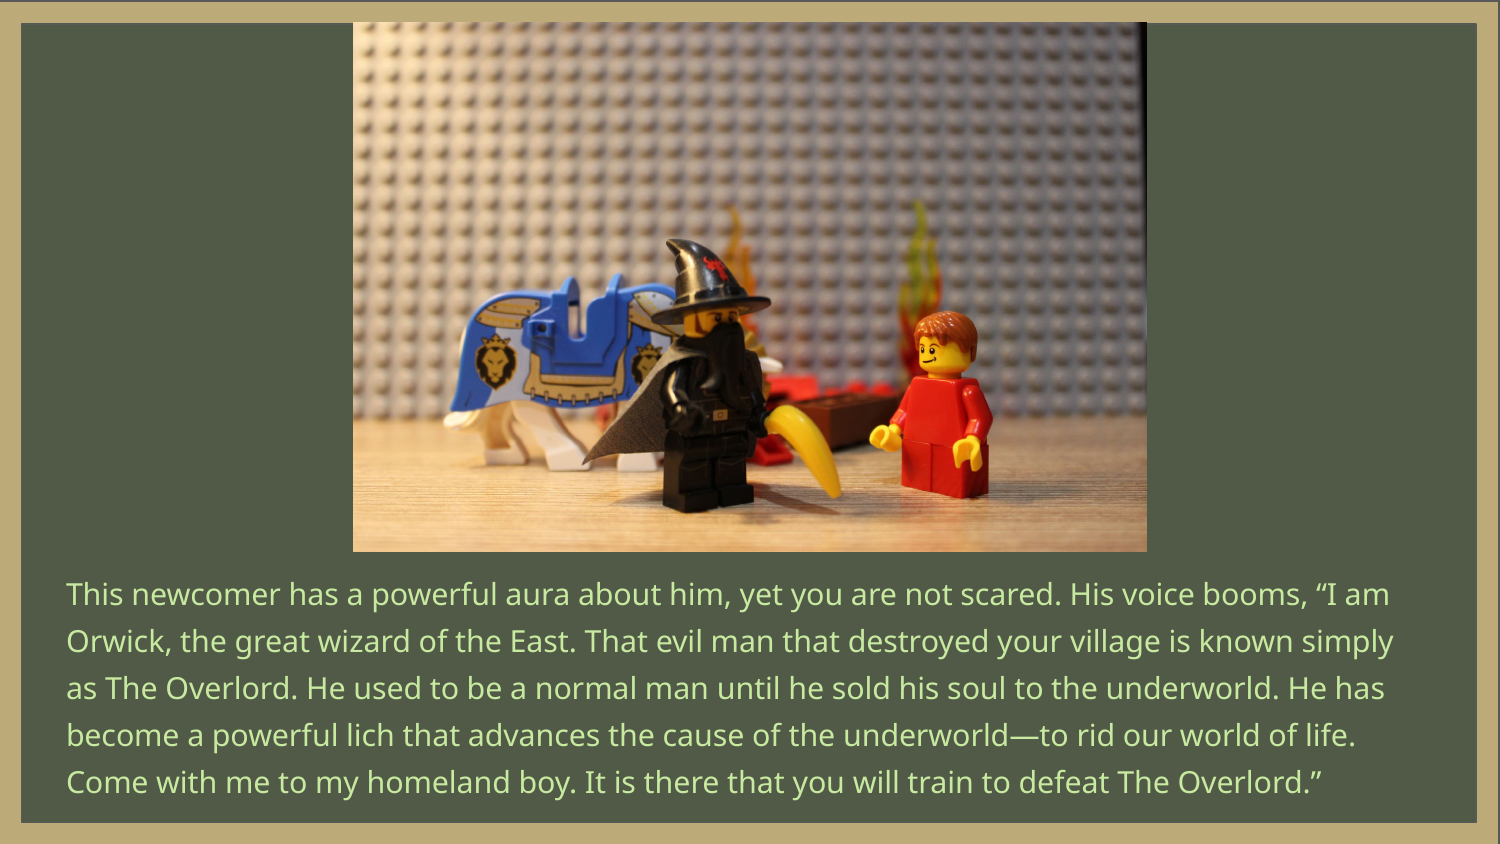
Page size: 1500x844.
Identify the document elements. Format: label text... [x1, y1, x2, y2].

picture [353, 22, 1147, 552]
list This newcomer has a powerful aura about him, yet you are not scared. His voice booms, “I am Orwick, the great wizard of the East. That evil man that destroyed your village is known simply as The Overlord. He used to be a normal man until he sold his soul to the underworld. He has become a powerful lich that advances the cause of the underworld—to rid our world of life. Come with me to my homeland boy. It is there that you will train to defeat The Overlord.” [51, 551, 1449, 823]
